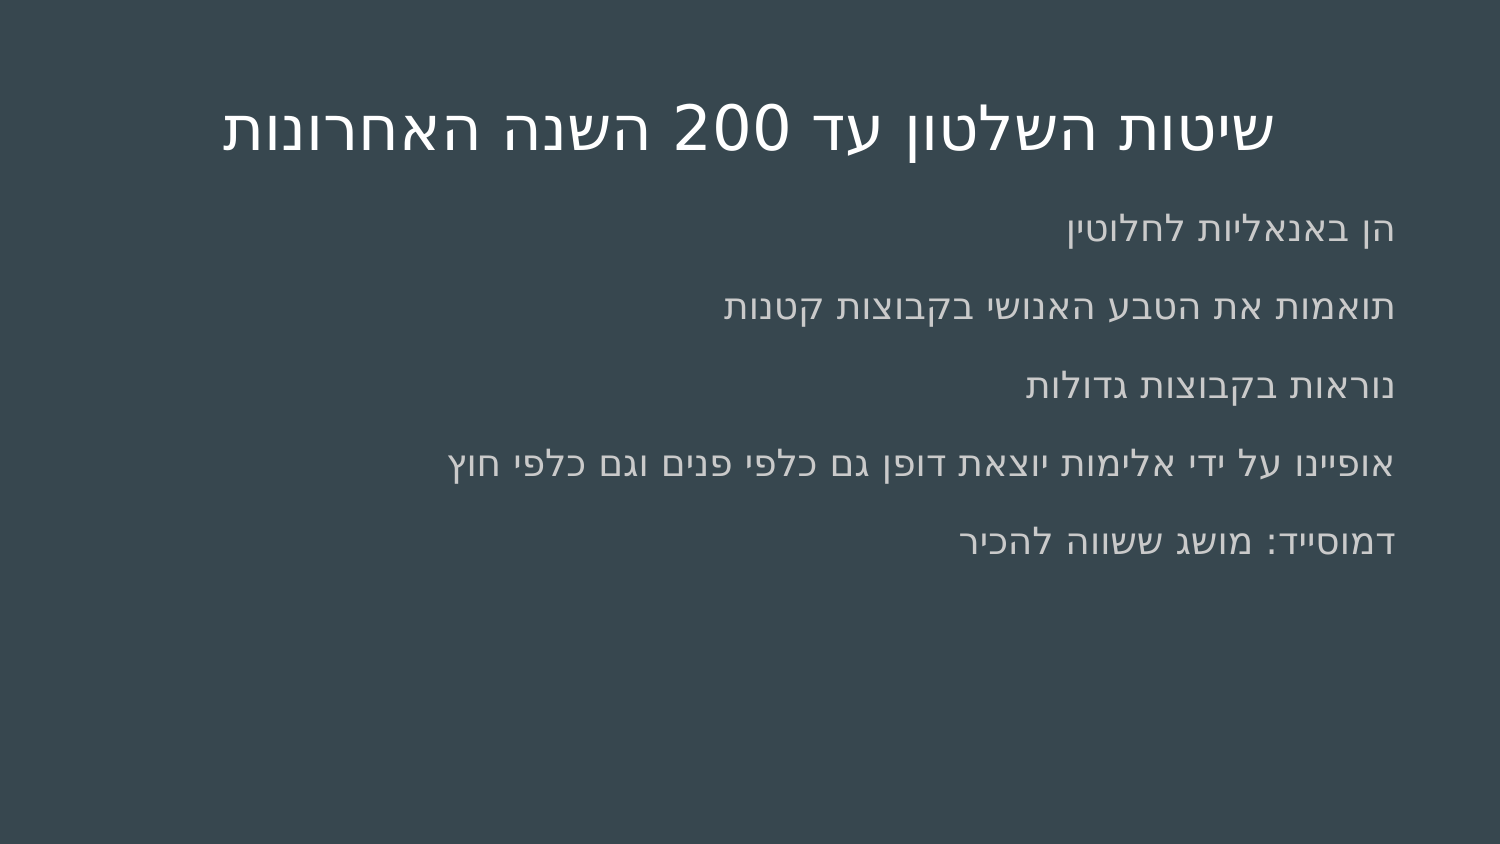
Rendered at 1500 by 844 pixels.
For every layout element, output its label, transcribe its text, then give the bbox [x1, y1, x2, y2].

title שיטות השלטון עד 200 השנה האחרונות [51, 72, 1449, 167]
list הן באנאליות לחלוטין תואמות את הטבע האנושי בקבוצות קטנות נוראות בקבוצות גדולות אופיינו על ידי אלימות יוצאת דופן גם כלפי פנים וגם כלפי חוץ דמוסייד: מושג ששווה להכיר [51, 189, 1449, 750]
